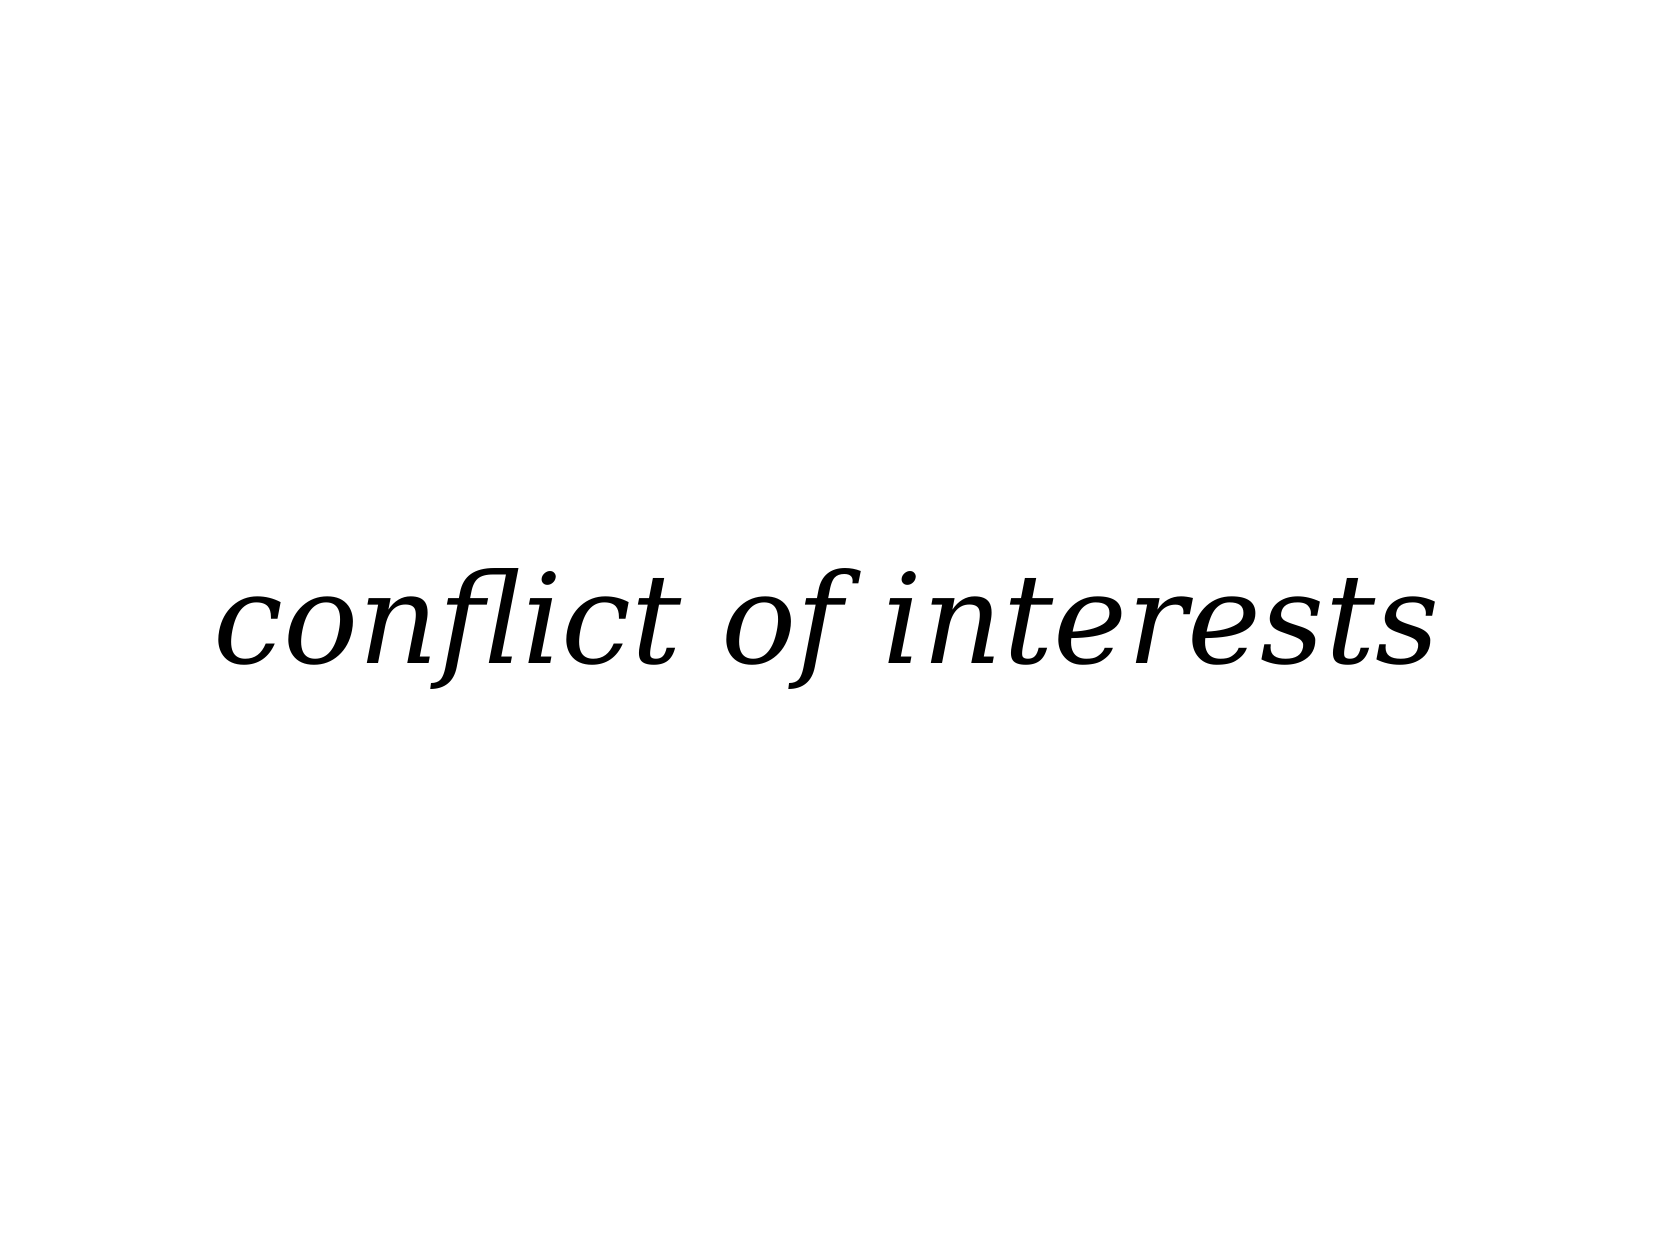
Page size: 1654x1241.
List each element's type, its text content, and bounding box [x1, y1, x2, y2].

text_box conflict of interests [0, 0, 1654, 1241]
